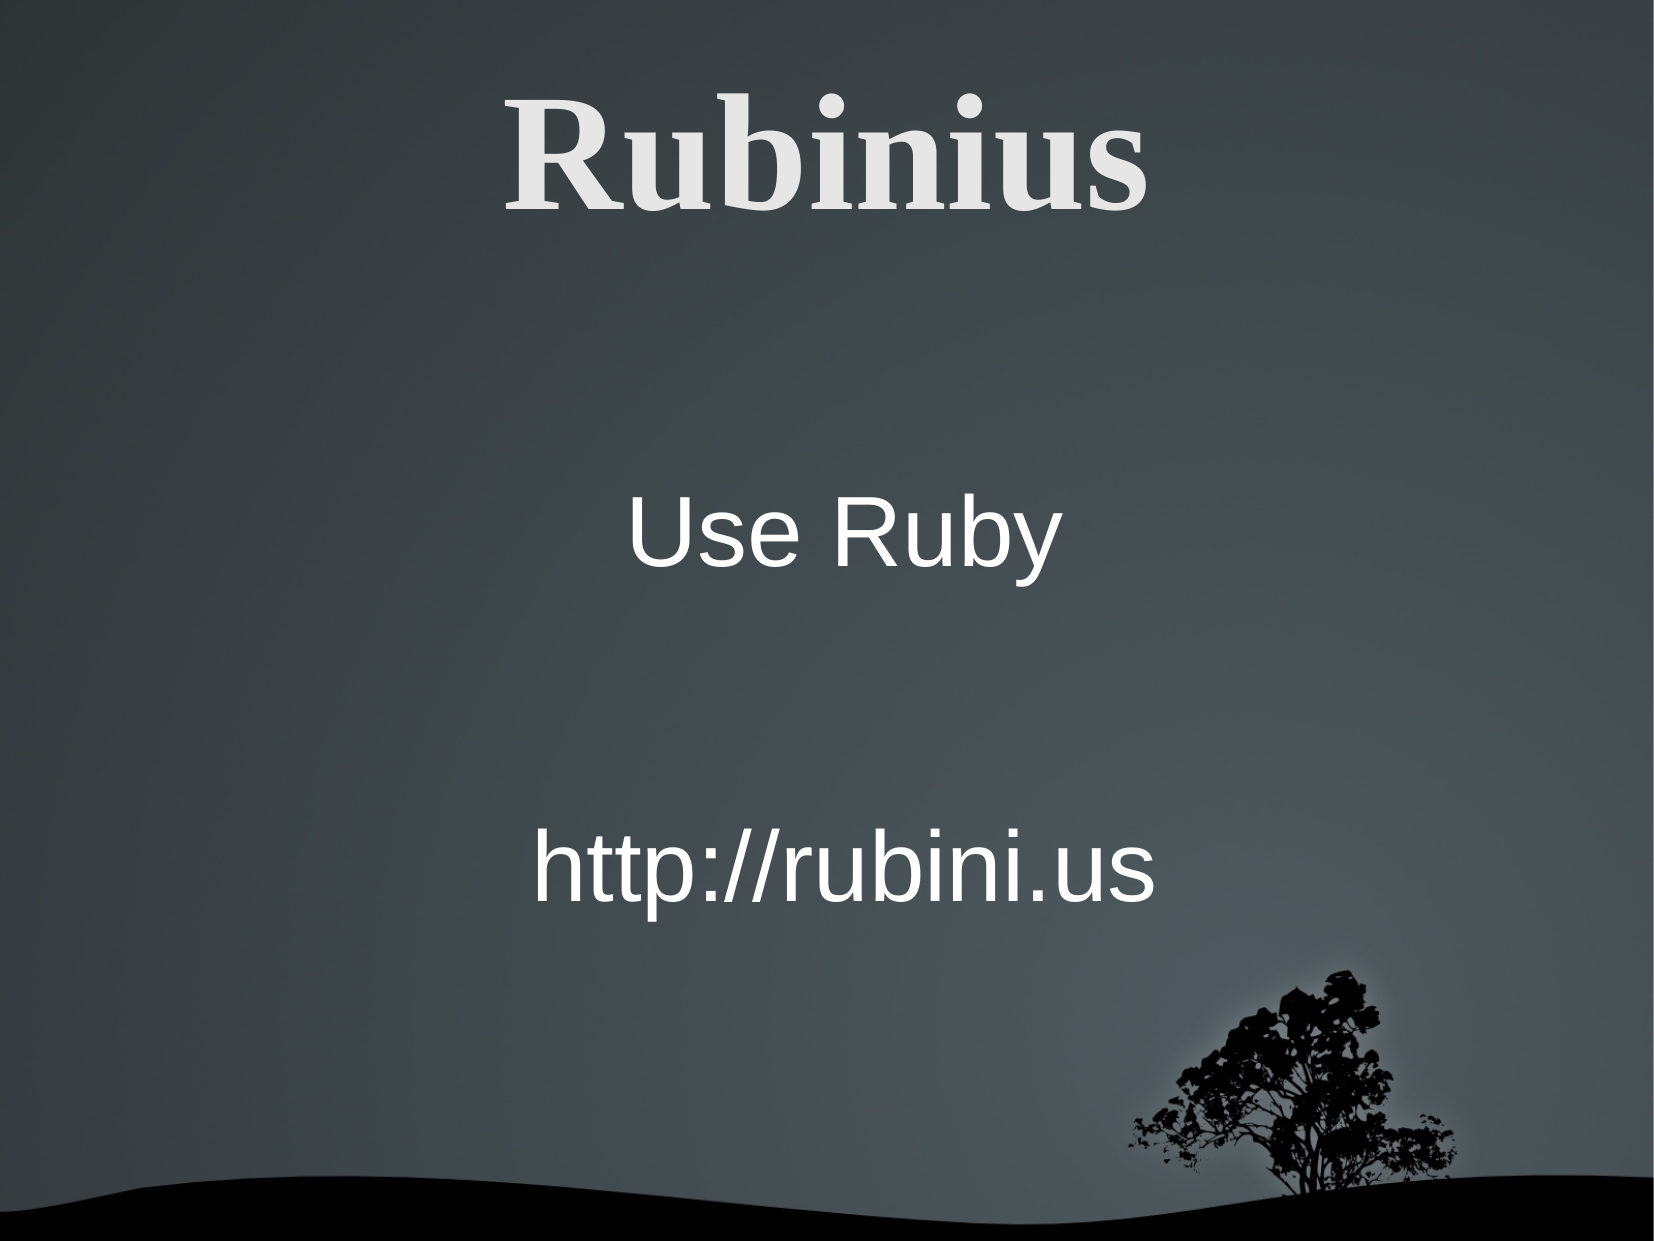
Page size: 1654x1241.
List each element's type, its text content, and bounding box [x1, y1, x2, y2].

picture [0, 0, 1654, 1241]
subtitle Use Ruby http://rubini.us [82, 290, 1571, 1109]
title Rubinius [82, 44, 1571, 262]
